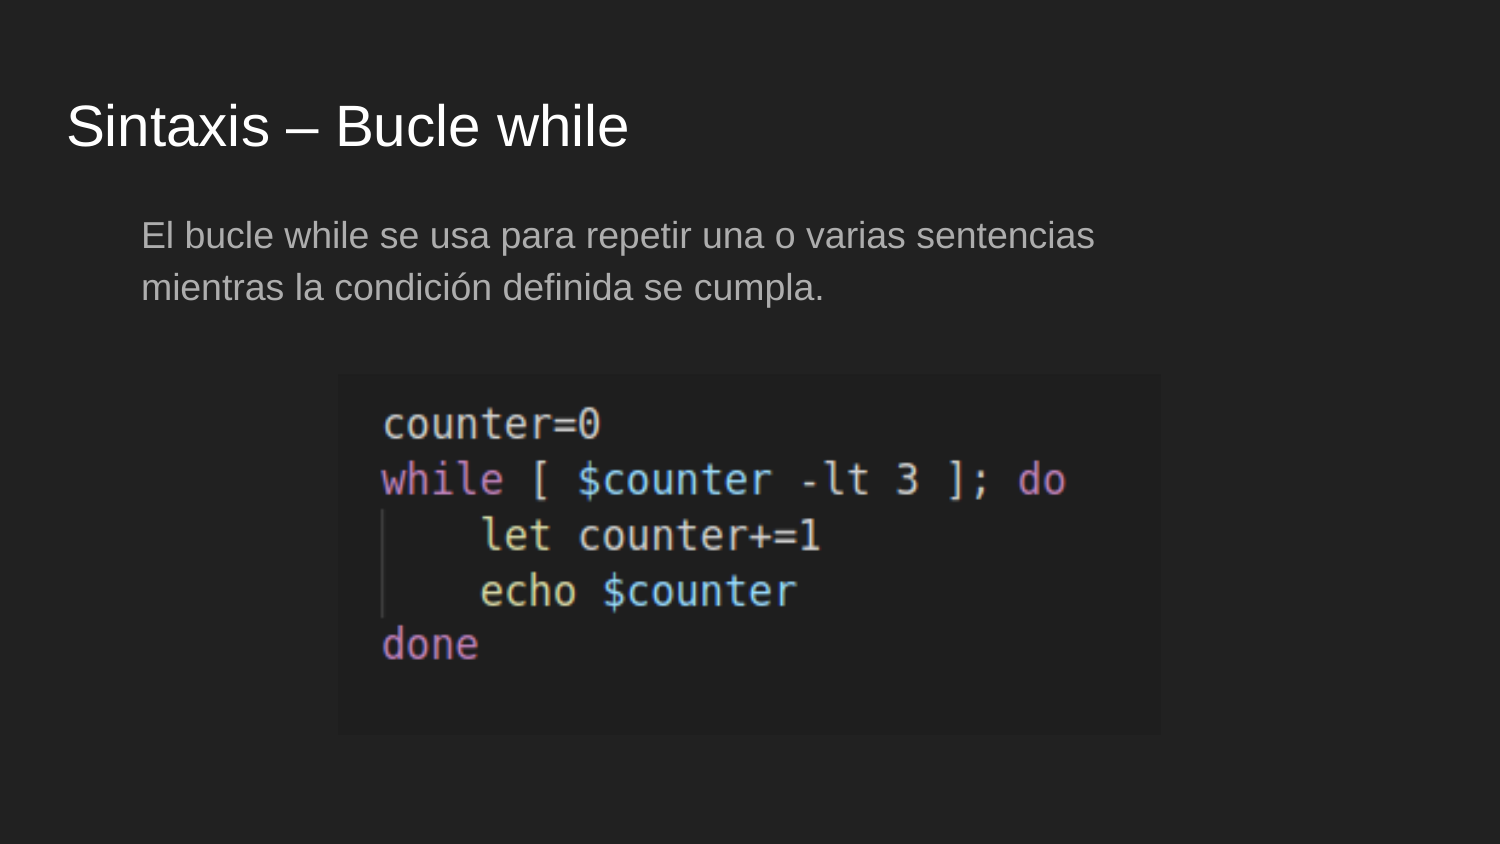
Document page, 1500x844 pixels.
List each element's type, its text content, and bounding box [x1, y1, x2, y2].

picture [338, 374, 1161, 736]
title Sintaxis – Bucle while [51, 72, 1449, 167]
list El bucle while se usa para repetir una o varias sentencias mientras la condición definida se cumpla. [51, 189, 1261, 750]
